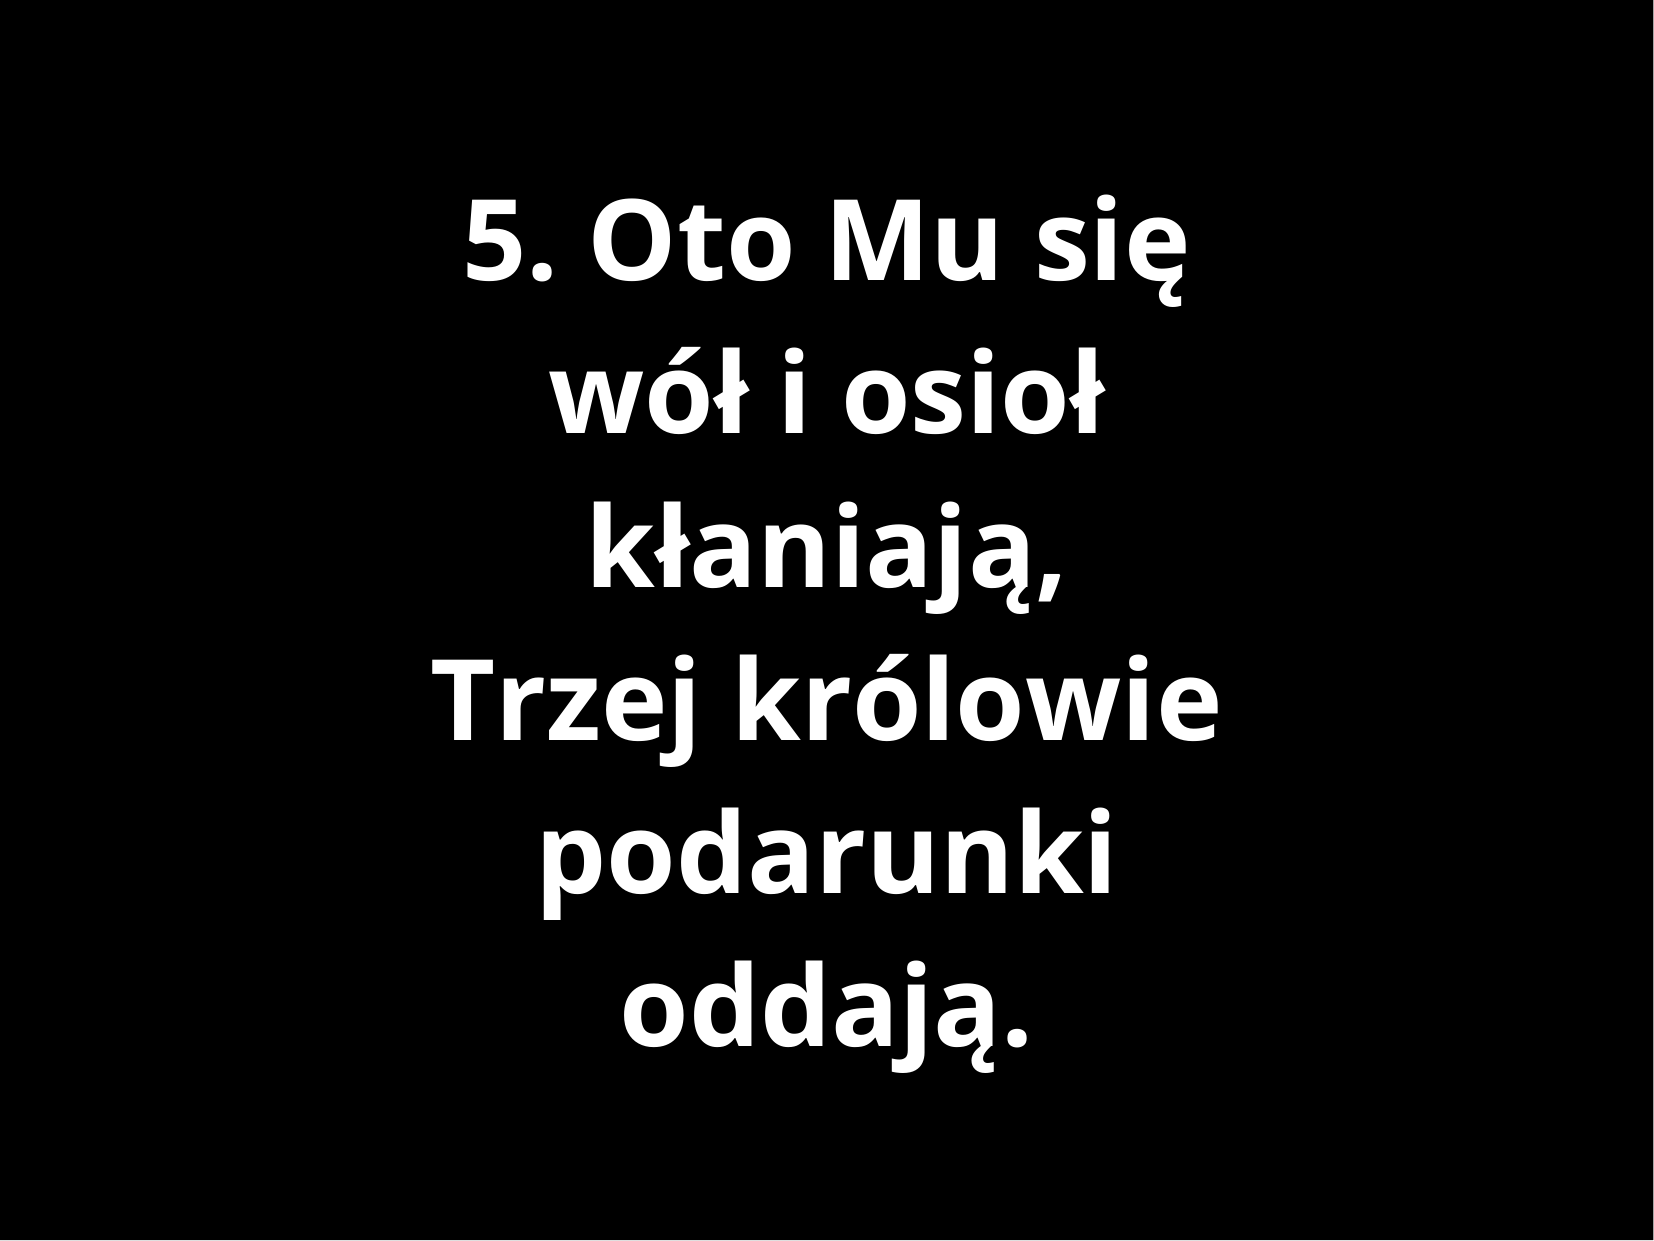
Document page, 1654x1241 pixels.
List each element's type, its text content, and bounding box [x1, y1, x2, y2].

title 5. Oto Mu się wół i osioł kłaniają, Trzej królowie podarunki oddają. [0, 0, 1654, 1241]
